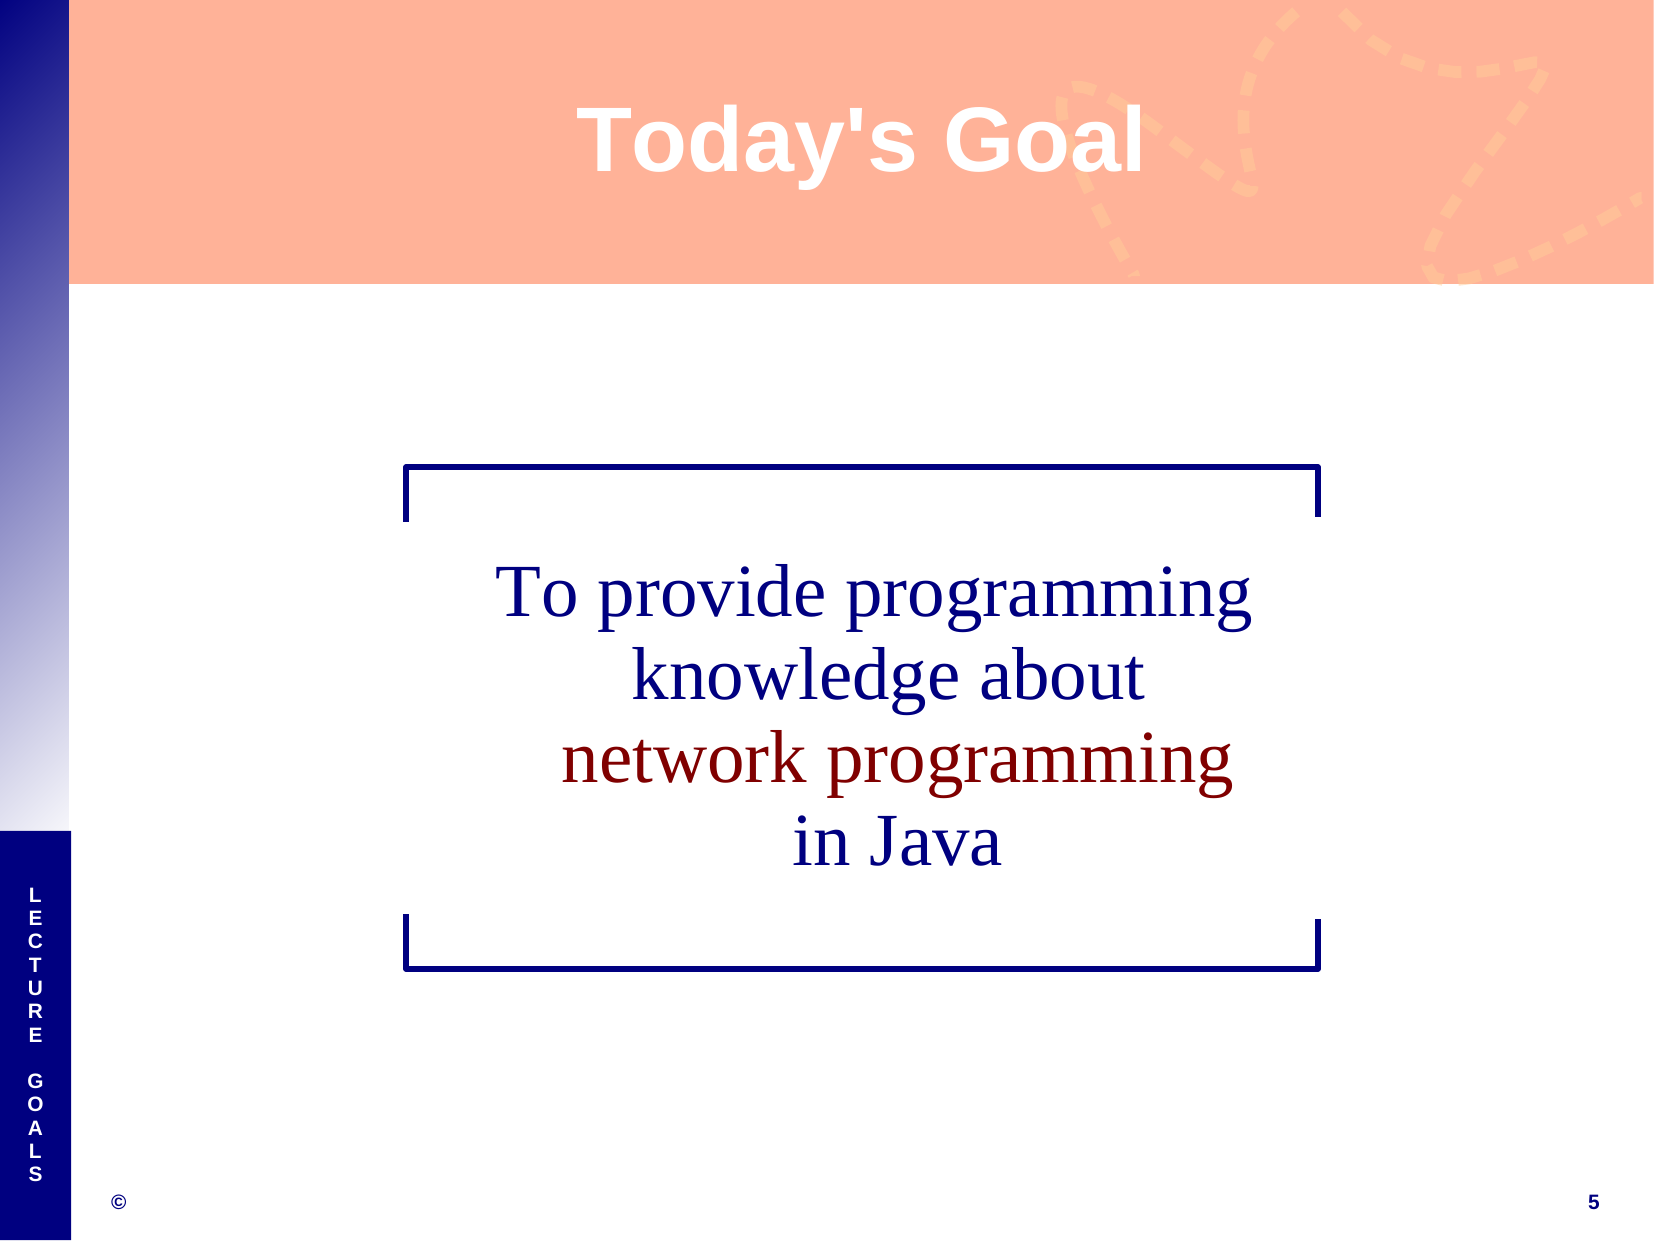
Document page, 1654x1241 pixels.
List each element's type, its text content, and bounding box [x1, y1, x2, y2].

text_box To provide programming knowledge about network programming in Java [422, 430, 1302, 1002]
title Today's Goal [70, 36, 1654, 244]
text_box L E C T U R E G O A L S [0, 829, 71, 1241]
